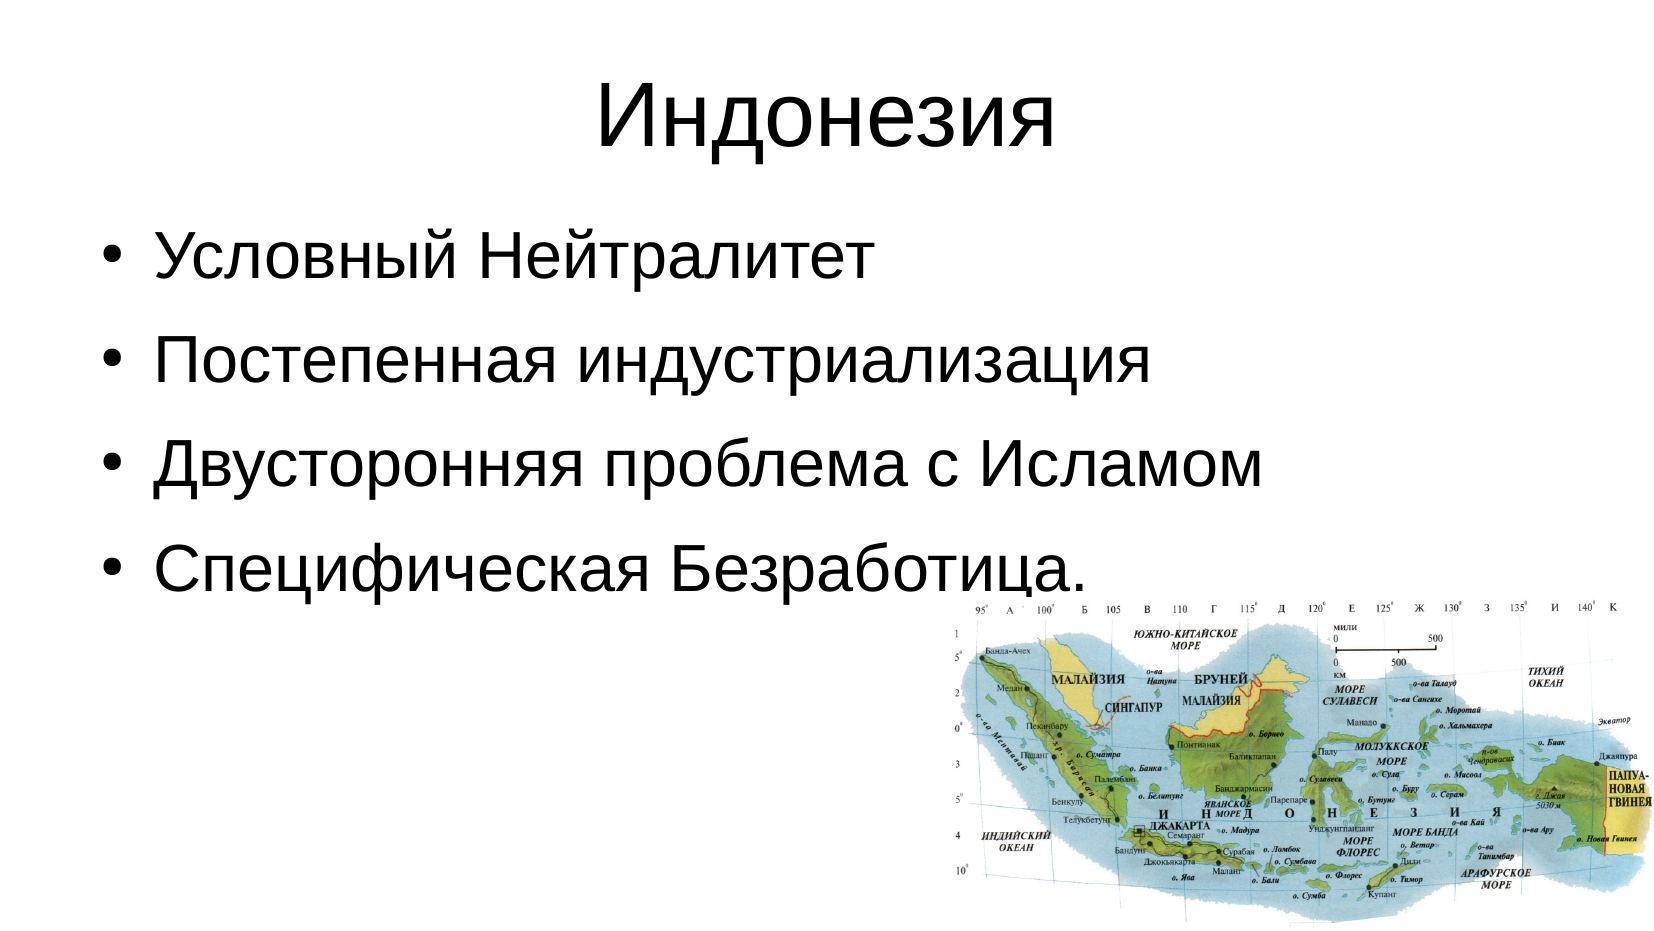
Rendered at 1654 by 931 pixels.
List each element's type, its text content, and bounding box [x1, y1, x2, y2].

list Условный Нейтралитет Постепенная индустриализация Двусторонняя проблема с Исламом Специфическая Безработица. [82, 217, 1571, 758]
title Индонезия [82, 37, 1571, 193]
picture [937, 597, 1654, 931]
